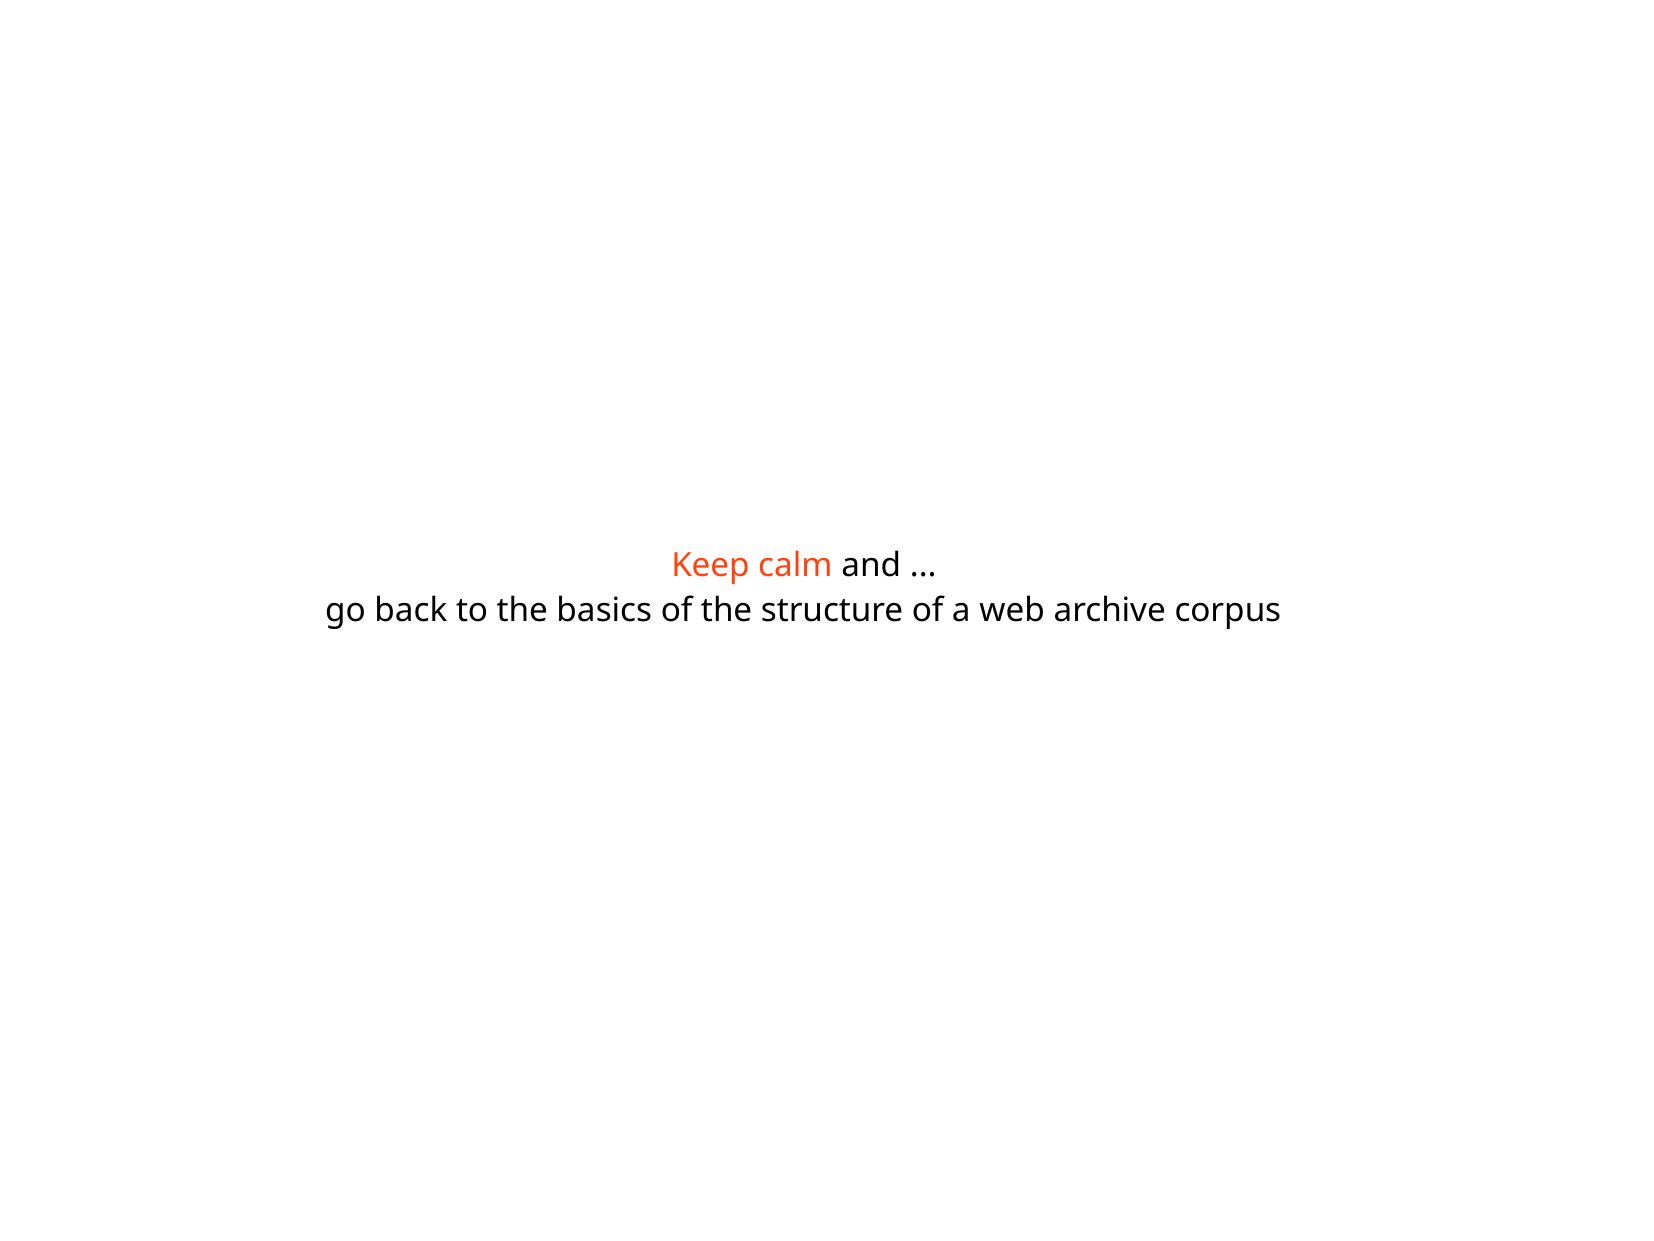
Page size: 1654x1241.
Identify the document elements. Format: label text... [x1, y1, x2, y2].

text_box Keep calm and ... go back to the basics of the structure of a web archive corpus [310, 550, 1344, 690]
